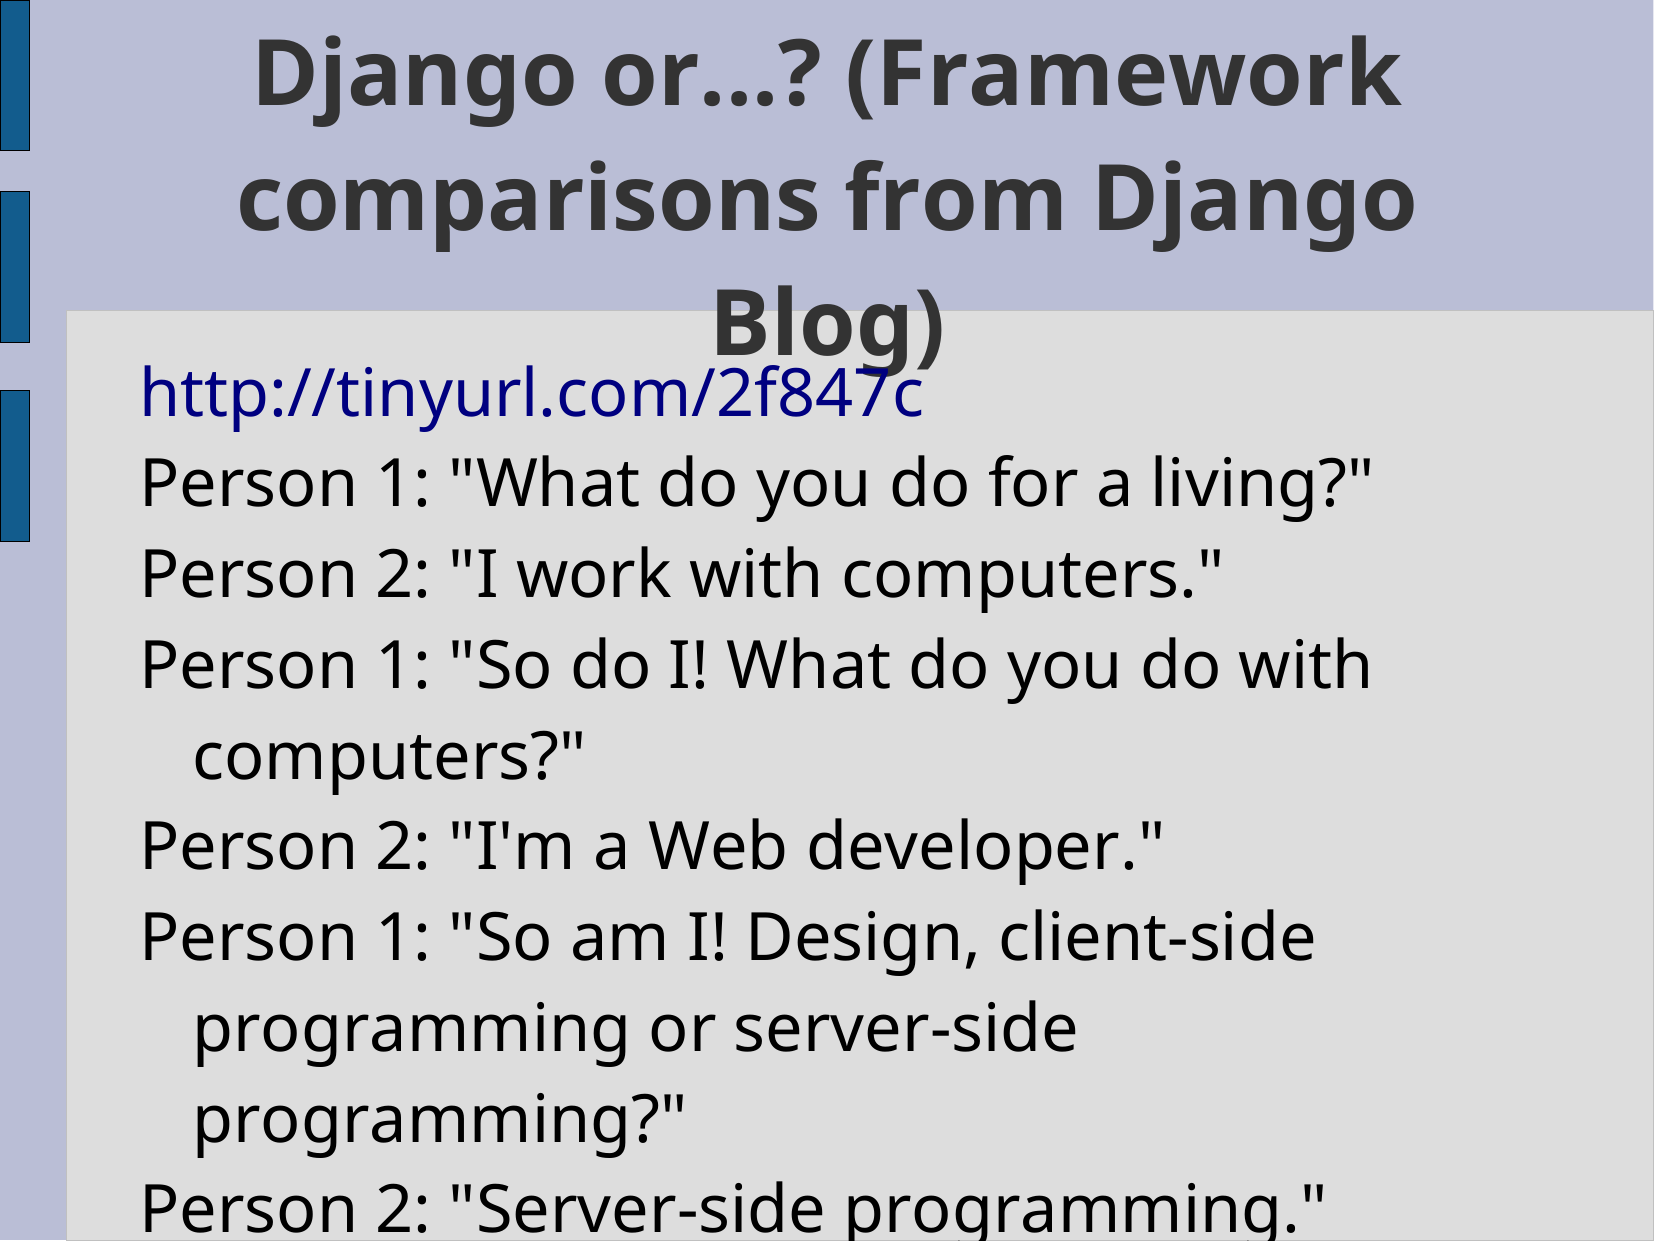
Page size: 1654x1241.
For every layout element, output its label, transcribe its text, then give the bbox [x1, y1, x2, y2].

list http://tinyurl.com/2f847c Person 1: "What do you do for a living?" Person 2: "I work with computers." Person 1: "So do I! What do you do with computers?" Person 2: "I'm a Web developer." Person 1: "So am I! Design, client-side programming or server-side programming?" Person 2: "Server-side programming." [121, 344, 1534, 1102]
title Django or...? (Framework comparisons from Django Blog) [121, 84, 1534, 305]
